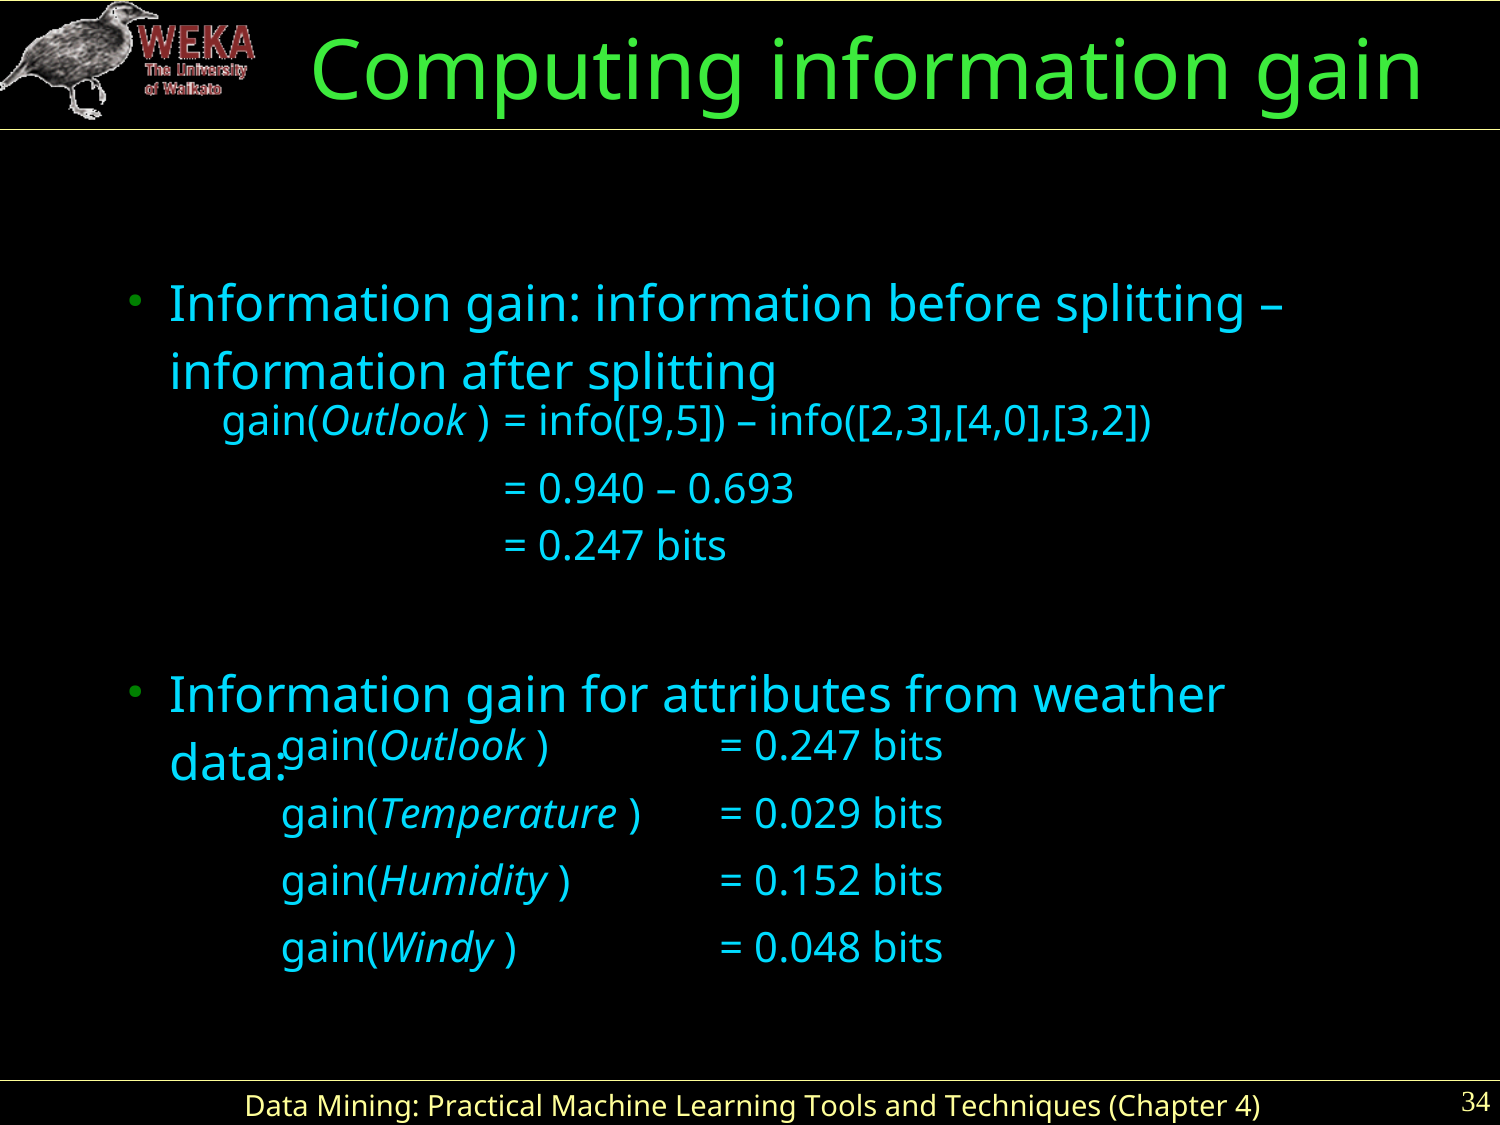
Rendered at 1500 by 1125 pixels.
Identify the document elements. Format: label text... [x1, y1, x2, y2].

picture [0, 1, 266, 129]
text_box gain(Outlook ) = 0.247 bits gain(Temperature ) = 0.029 bits gain(Humidity ) = 0.152 bits gain(Windy ) = 0.048 bits [265, 708, 1113, 890]
text_box Information gain: information before splitting – information after splitting Information gain for attributes from weather data: [112, 260, 1350, 936]
text_box gain(Outlook ) = info([9,5]) – info([2,3],[4,0],[3,2]) = 0.940 – 0.693 = 0.247 bits [206, 383, 1488, 553]
title Computing information gain [295, 0, 1500, 148]
